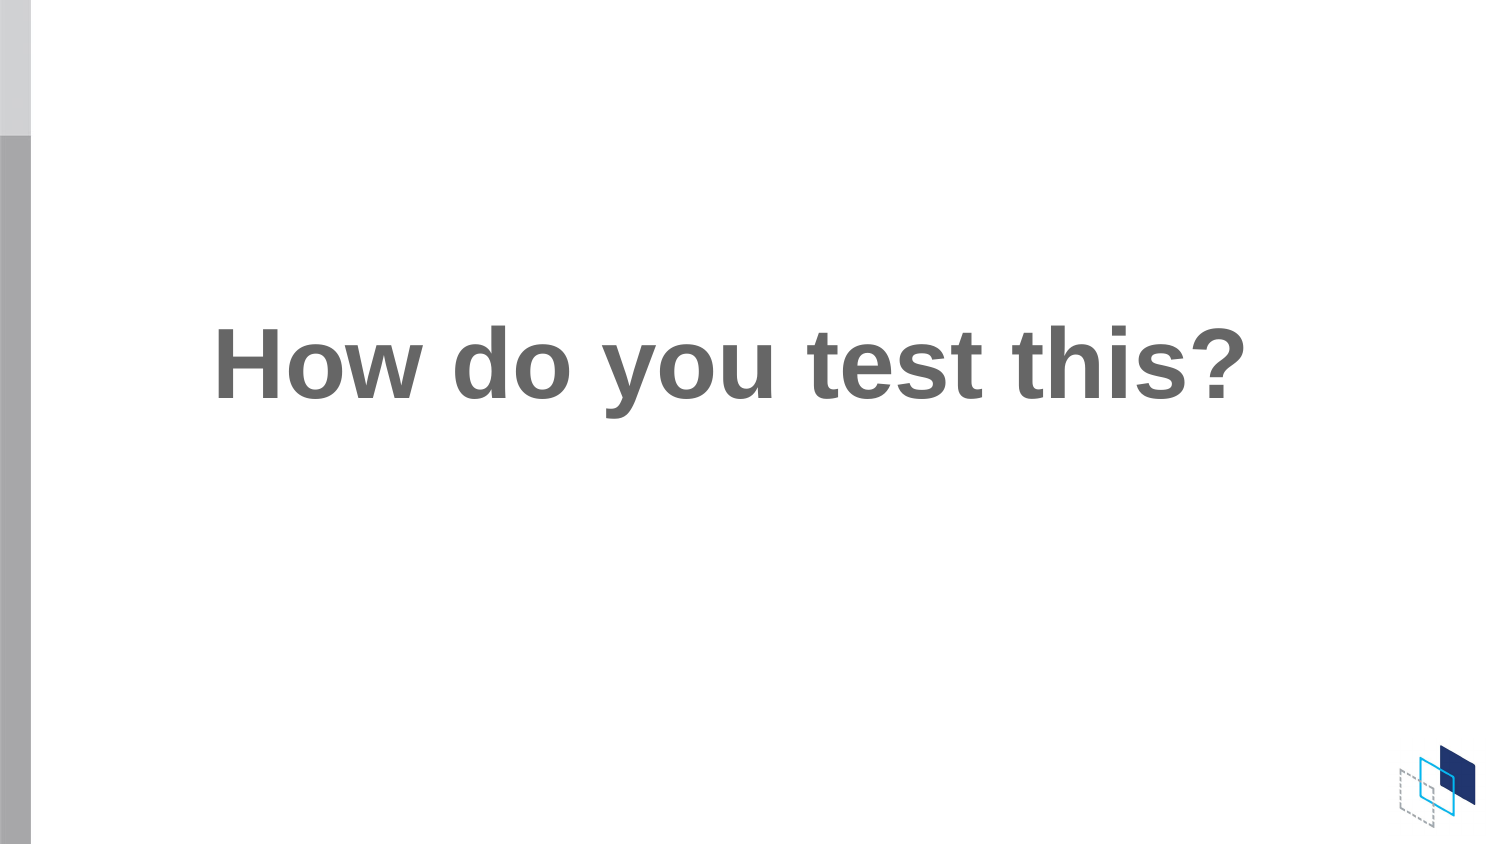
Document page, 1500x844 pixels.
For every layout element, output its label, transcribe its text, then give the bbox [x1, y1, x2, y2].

picture [1388, 738, 1486, 836]
picture [0, 0, 37, 844]
list How do you test this? [75, 127, 1389, 739]
